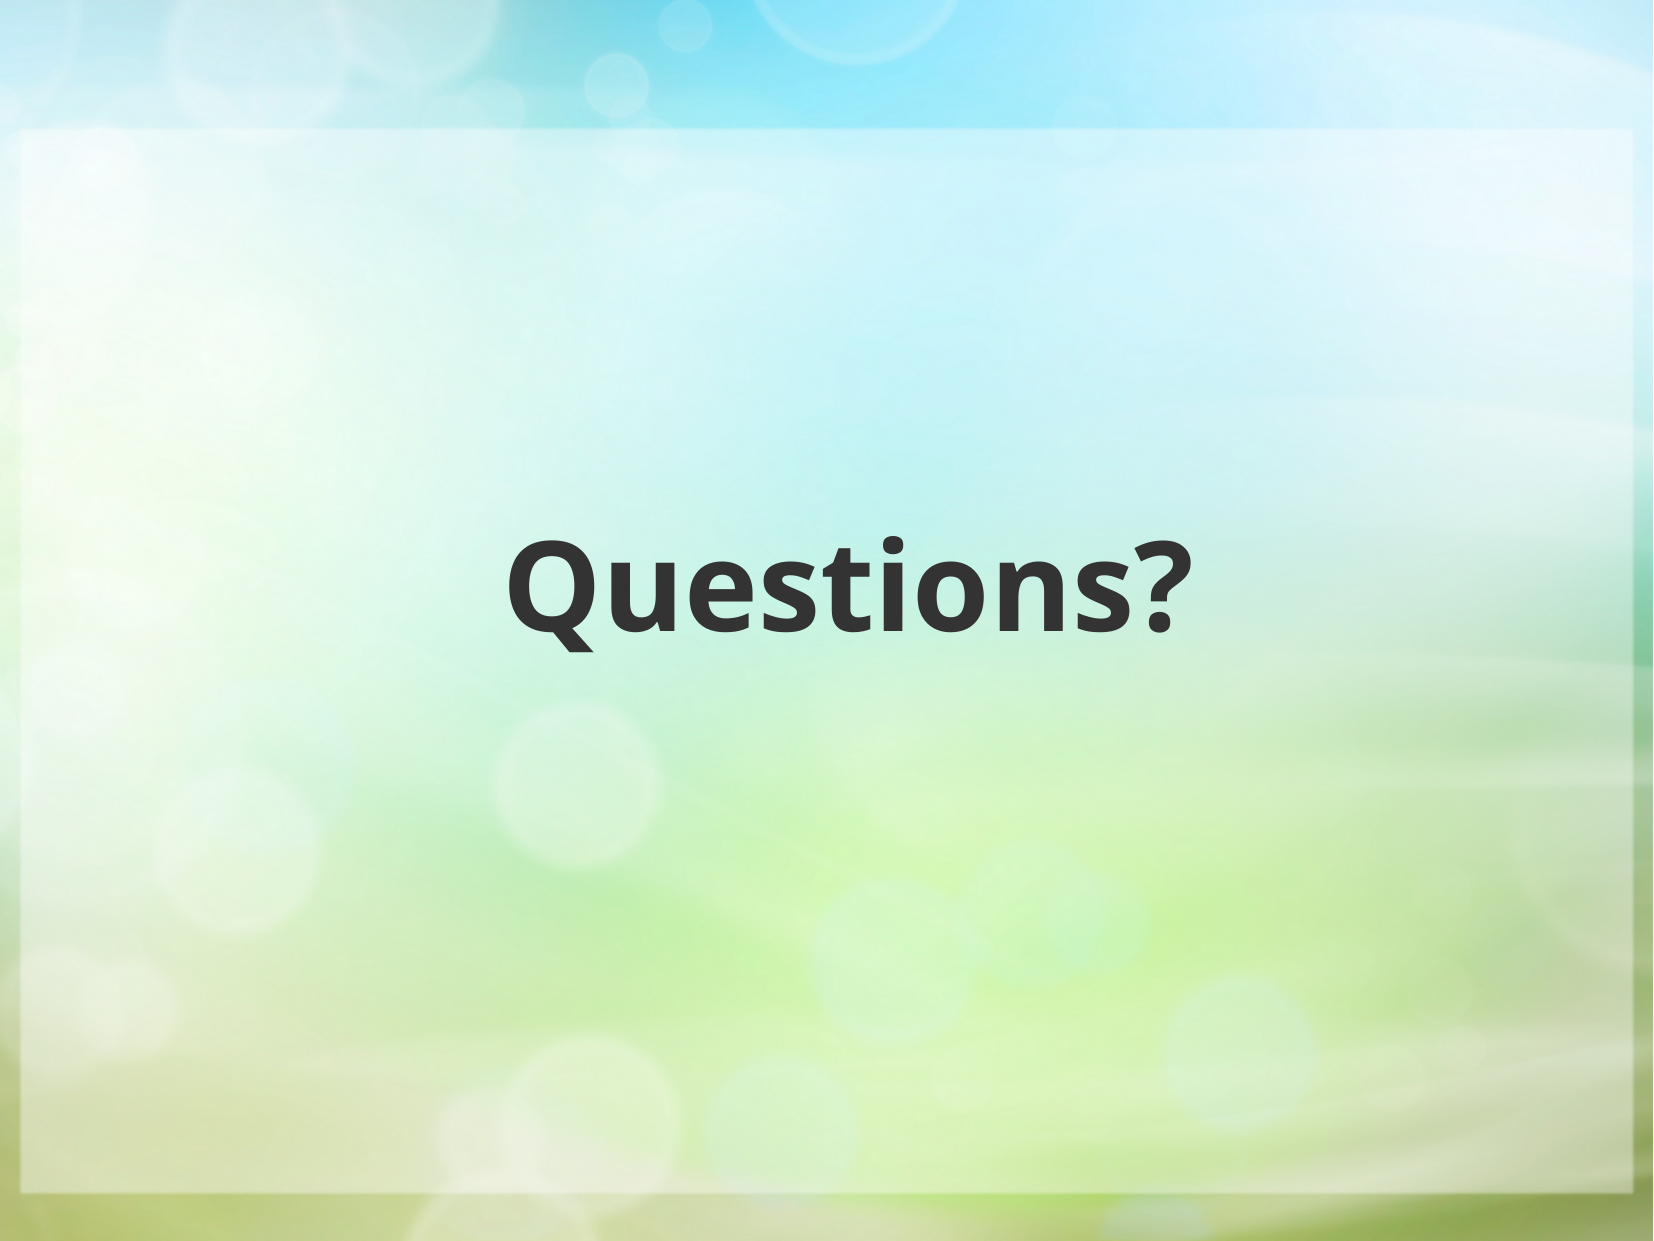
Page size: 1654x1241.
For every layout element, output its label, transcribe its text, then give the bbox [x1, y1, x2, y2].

subtitle Questions? [82, 222, 1571, 943]
picture [0, 0, 1654, 1241]
